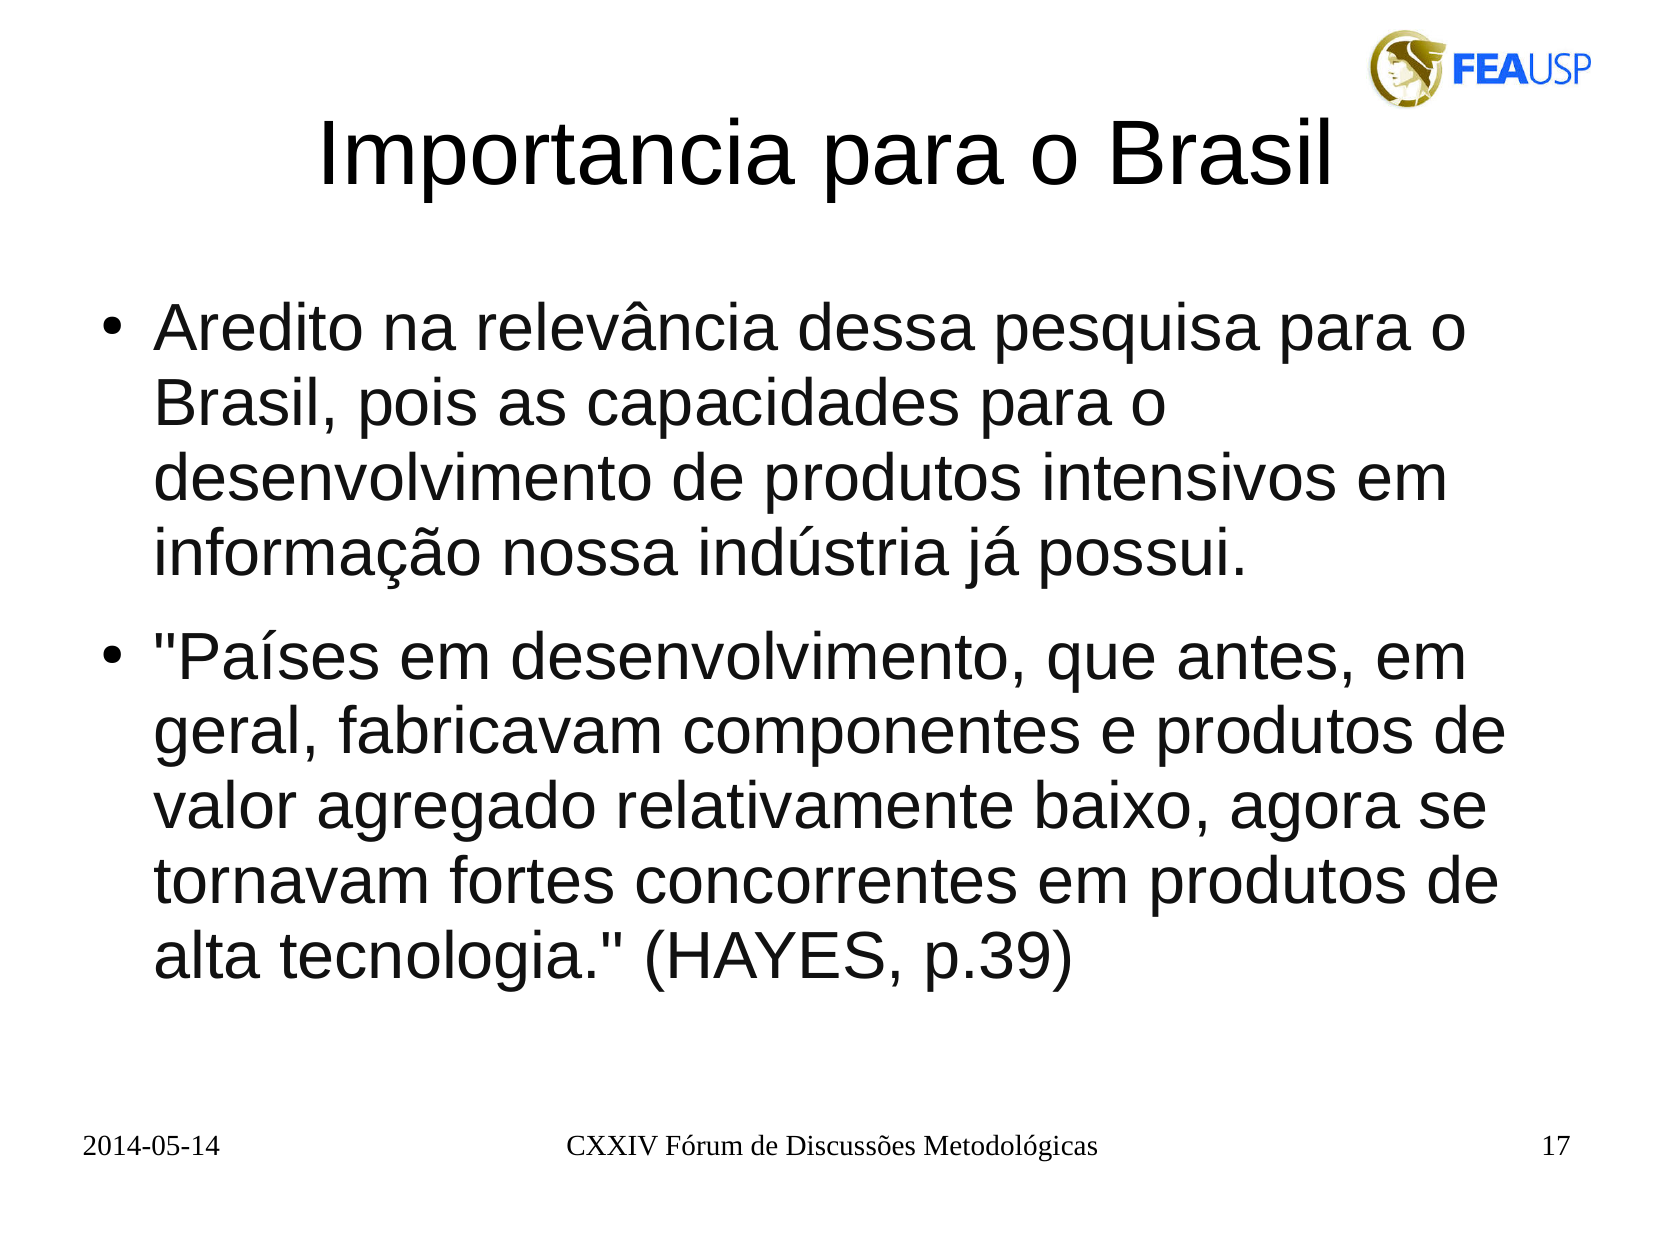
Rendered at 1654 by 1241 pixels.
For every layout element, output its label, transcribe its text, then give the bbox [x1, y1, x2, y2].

title Importancia para o Brasil [82, 49, 1571, 257]
picture [1366, 29, 1591, 110]
list Aredito na relevância dessa pesquisa para o Brasil, pois as capacidades para o desenvolvimento de produtos intensivos em informação nossa indústria já possui. "Países em desenvolvimento, que antes, em geral, fabricavam componentes e produtos de valor agregado relativamente baixo, agora se tornavam fortes concorrentes em produtos de alta tecnologia." (HAYES, p.39) [82, 290, 1571, 1010]
